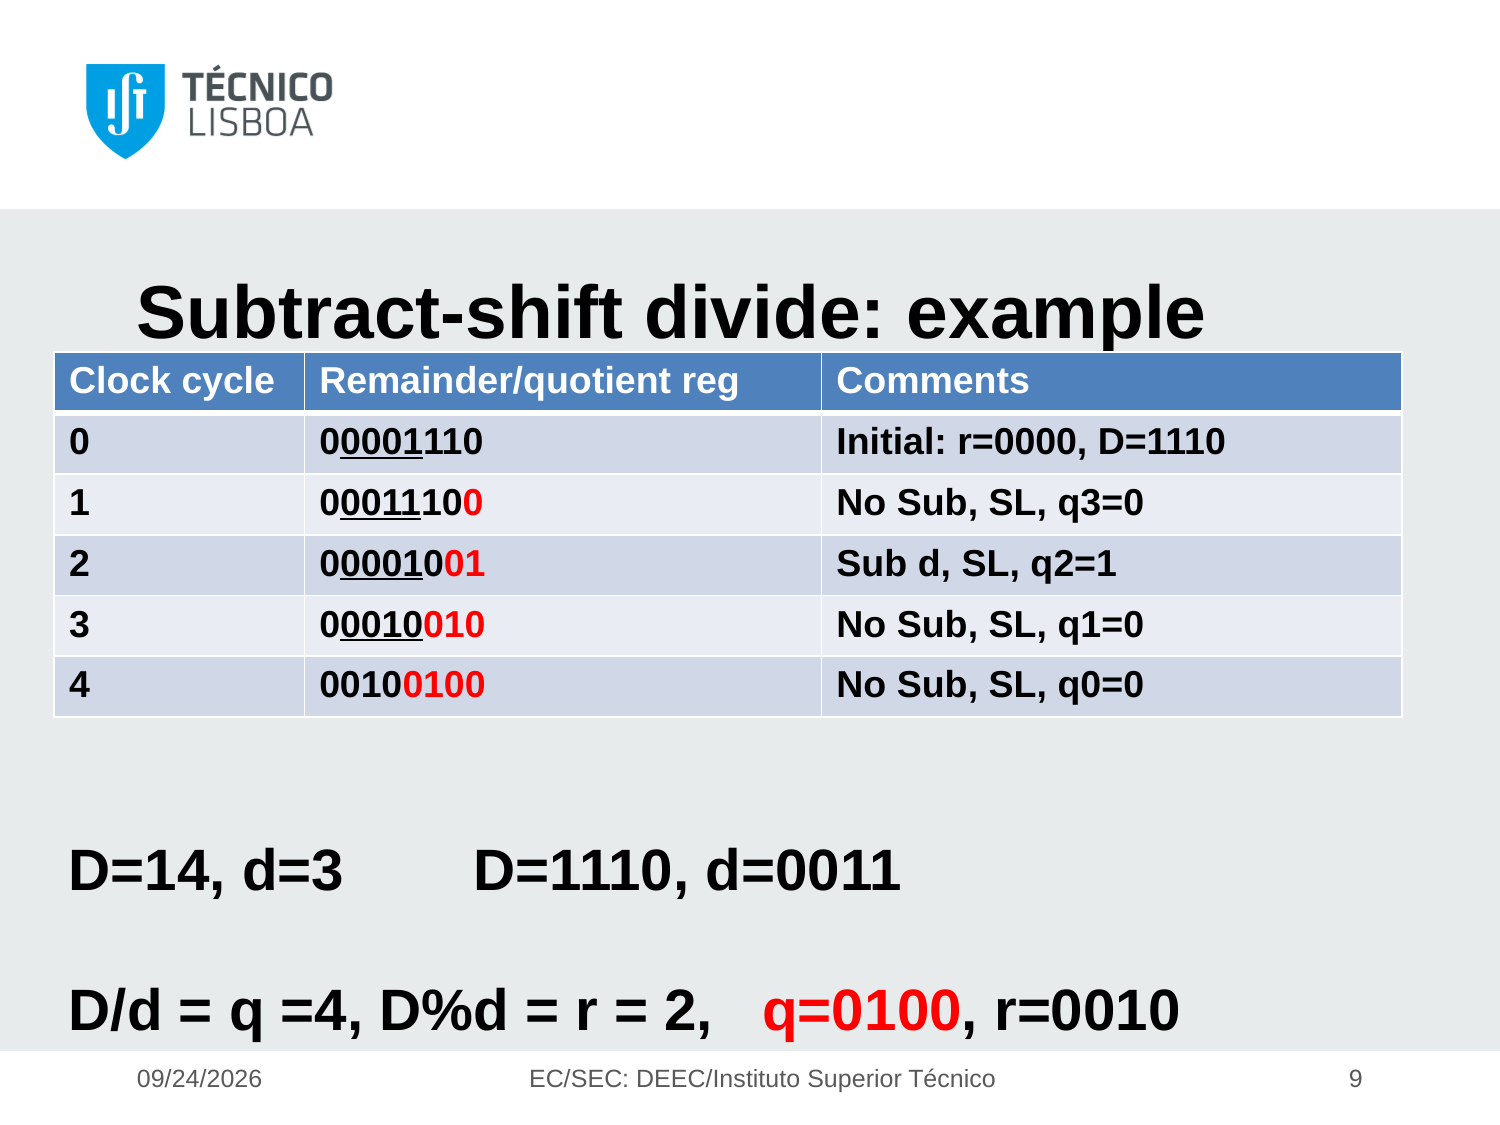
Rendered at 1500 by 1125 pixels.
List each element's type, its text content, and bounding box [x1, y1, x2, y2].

table_cell 2 [55, 536, 304, 595]
table_cell 3 [55, 596, 304, 655]
table_header Clock cycle [55, 353, 304, 410]
table_header Remainder/quotient reg [305, 353, 821, 410]
table_cell 00001110 [305, 416, 821, 473]
slide_number 11/24/2020 [121, 1052, 425, 1103]
table_cell Initial: r=0000, D=1110 [822, 416, 1401, 473]
slide_number <number> [1077, 1052, 1378, 1103]
table_cell 4 [55, 657, 304, 716]
table_cell 00010010 [305, 596, 821, 655]
table_cell 1 [55, 475, 304, 534]
table_cell 00011100 [305, 475, 821, 534]
table_cell No Sub, SL, q0=0 [822, 657, 1401, 716]
table_cell 0 [55, 416, 304, 473]
table_cell No Sub, SL, q1=0 [822, 596, 1401, 655]
title Subtract-shift divide: example [121, 237, 1378, 351]
text_box D=14, d=3 D=1110, d=0011 D/d = q =4, D%d = r = 2, q=0100, r=0010 [54, 825, 1207, 1050]
table_header Comments [822, 353, 1401, 410]
table_cell 00001001 [305, 536, 821, 595]
picture [0, 0, 1500, 1125]
table_cell No Sub, SL, q3=0 [822, 475, 1401, 534]
footer EC/SEC: DEEC/Instituto Superior Técnico [512, 1052, 1021, 1103]
table_cell 00100100 [305, 657, 821, 716]
table_cell Sub d, SL, q2=1 [822, 536, 1401, 595]
